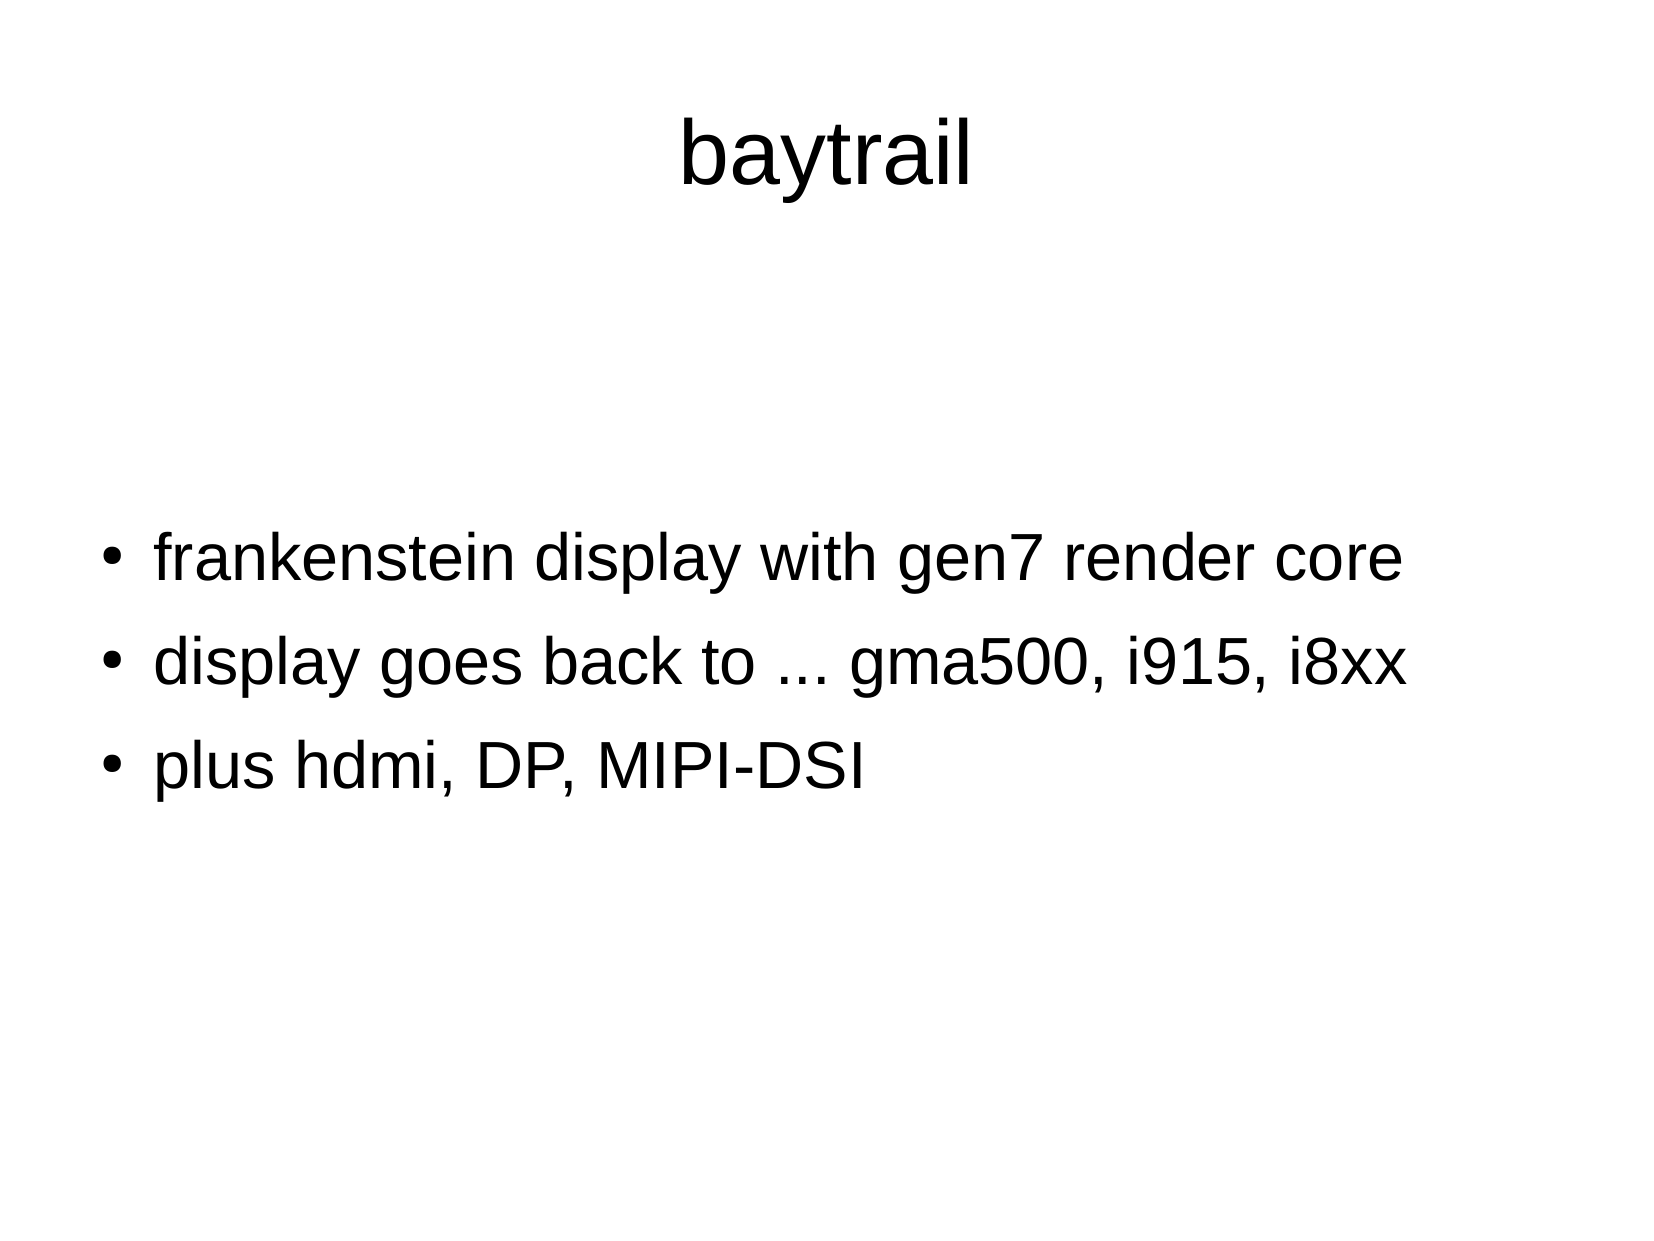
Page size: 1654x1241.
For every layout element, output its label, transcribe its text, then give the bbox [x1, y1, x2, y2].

list frankenstein display with gen7 render core display goes back to ... gma500, i915, i8xx plus hdmi, DP, MIPI-DSI [82, 519, 1571, 1109]
title baytrail [82, 49, 1571, 257]
